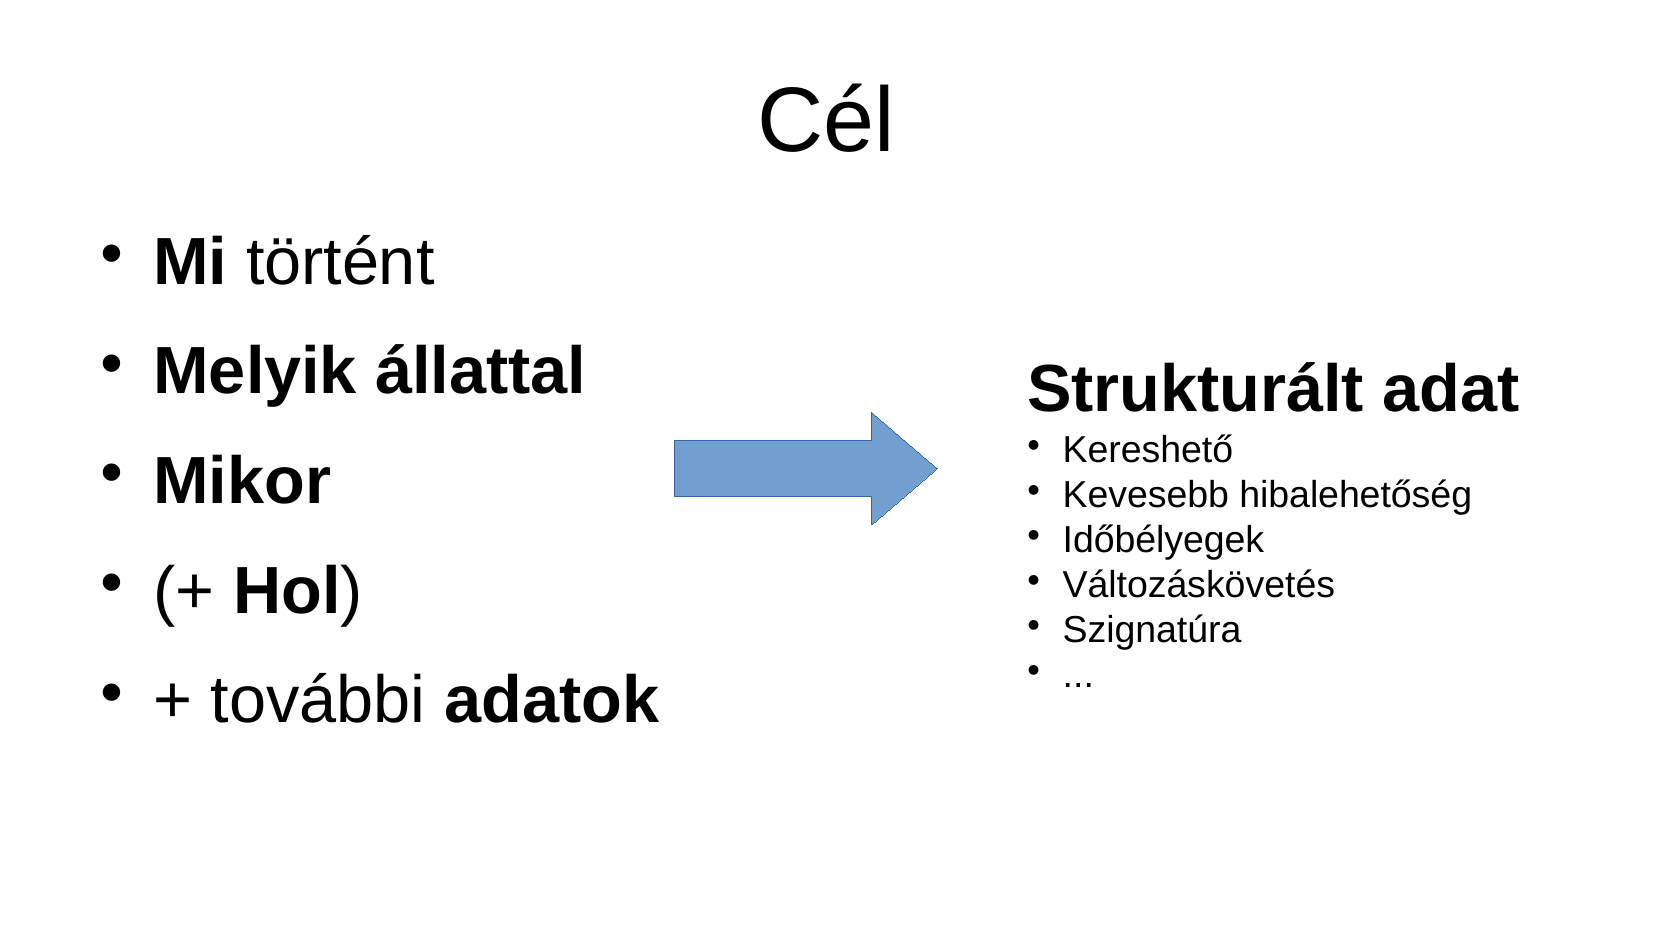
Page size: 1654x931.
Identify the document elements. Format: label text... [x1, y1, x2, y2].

text_box [674, 412, 938, 525]
title Cél [82, 37, 1571, 193]
list Mi történt Melyik állattal Mikor (+ Hol) + további adatok [82, 217, 826, 757]
text_box Strukturált adat Kereshető Kevesebb hibalehetőség Időbélyegek Változáskövetés Szignatúra ... [1012, 337, 1538, 675]
